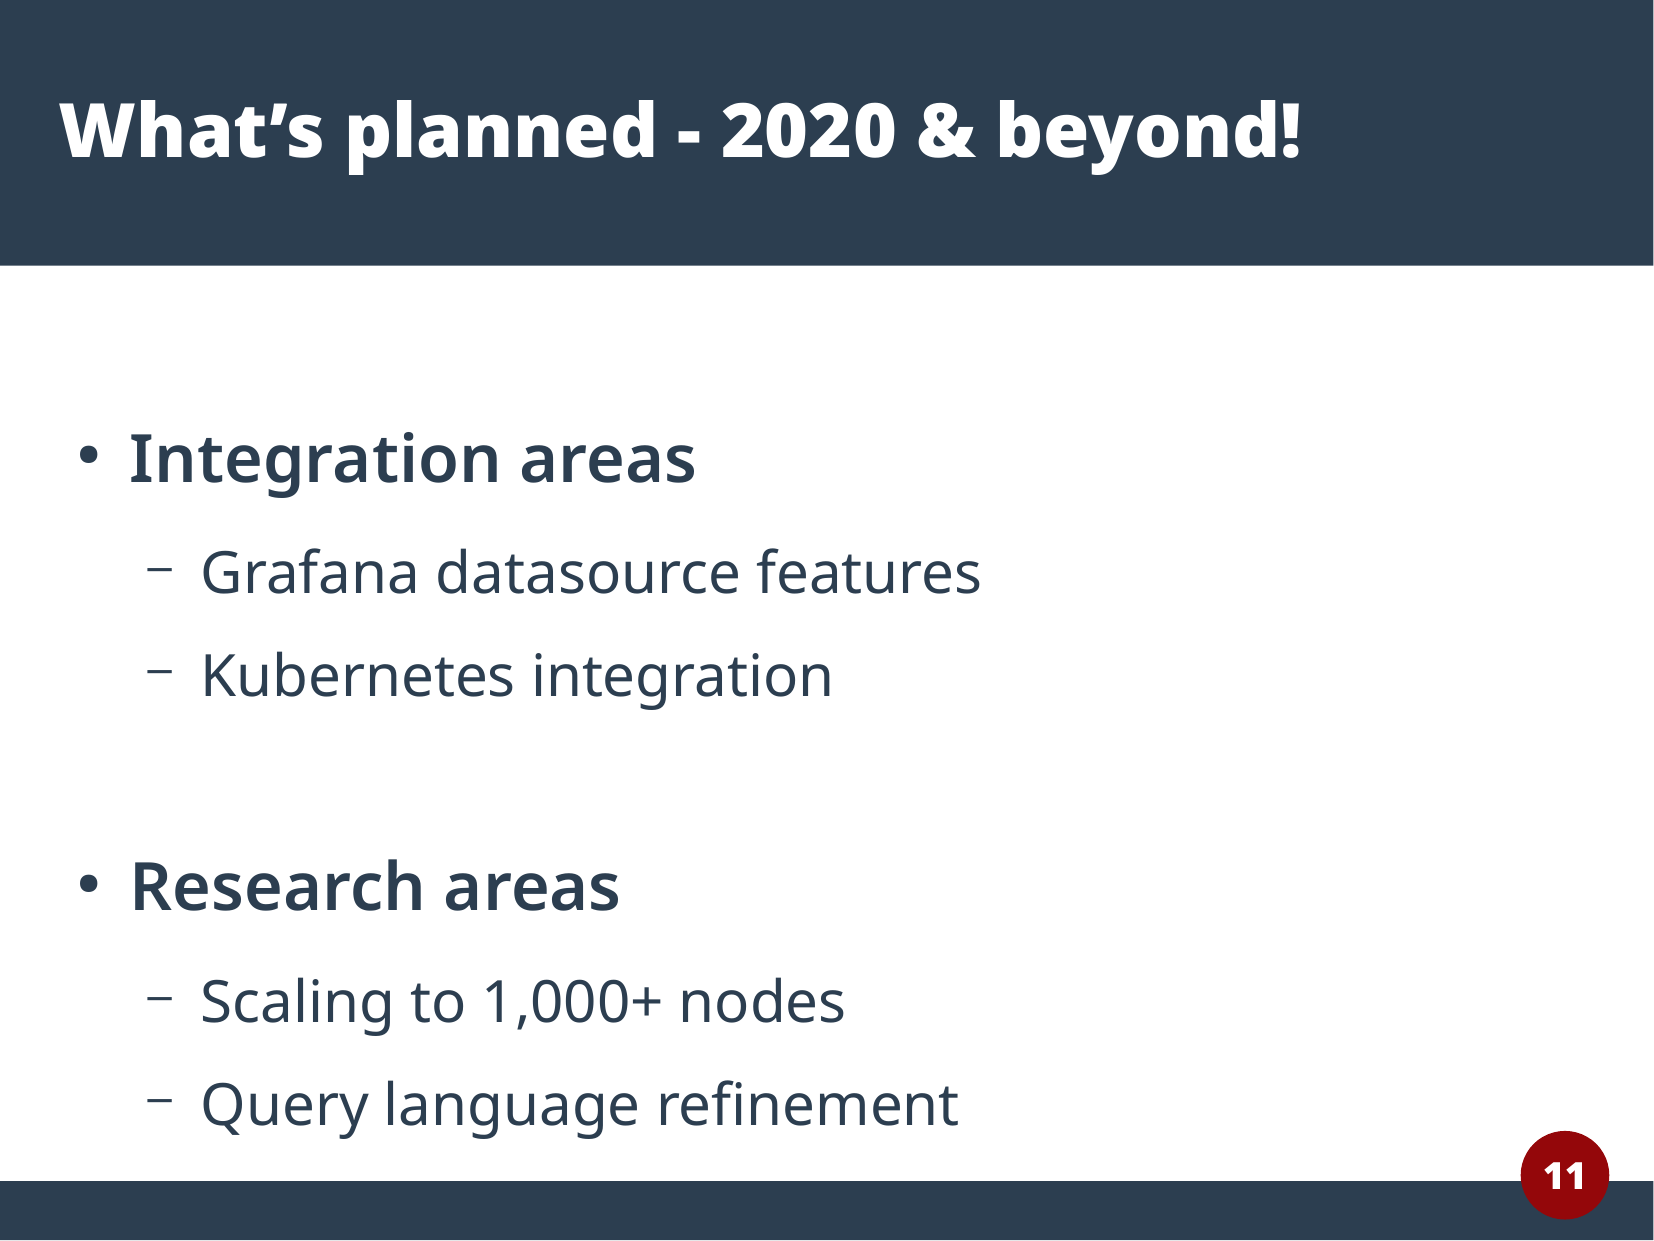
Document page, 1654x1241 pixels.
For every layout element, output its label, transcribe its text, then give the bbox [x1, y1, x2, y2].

list Integration areas Grafana datasource features Kubernetes integration Research areas Scaling to 1,000+ nodes Query language refinement [59, 324, 1595, 1152]
title What’s planned - 2020 & beyond! [59, 49, 1595, 207]
